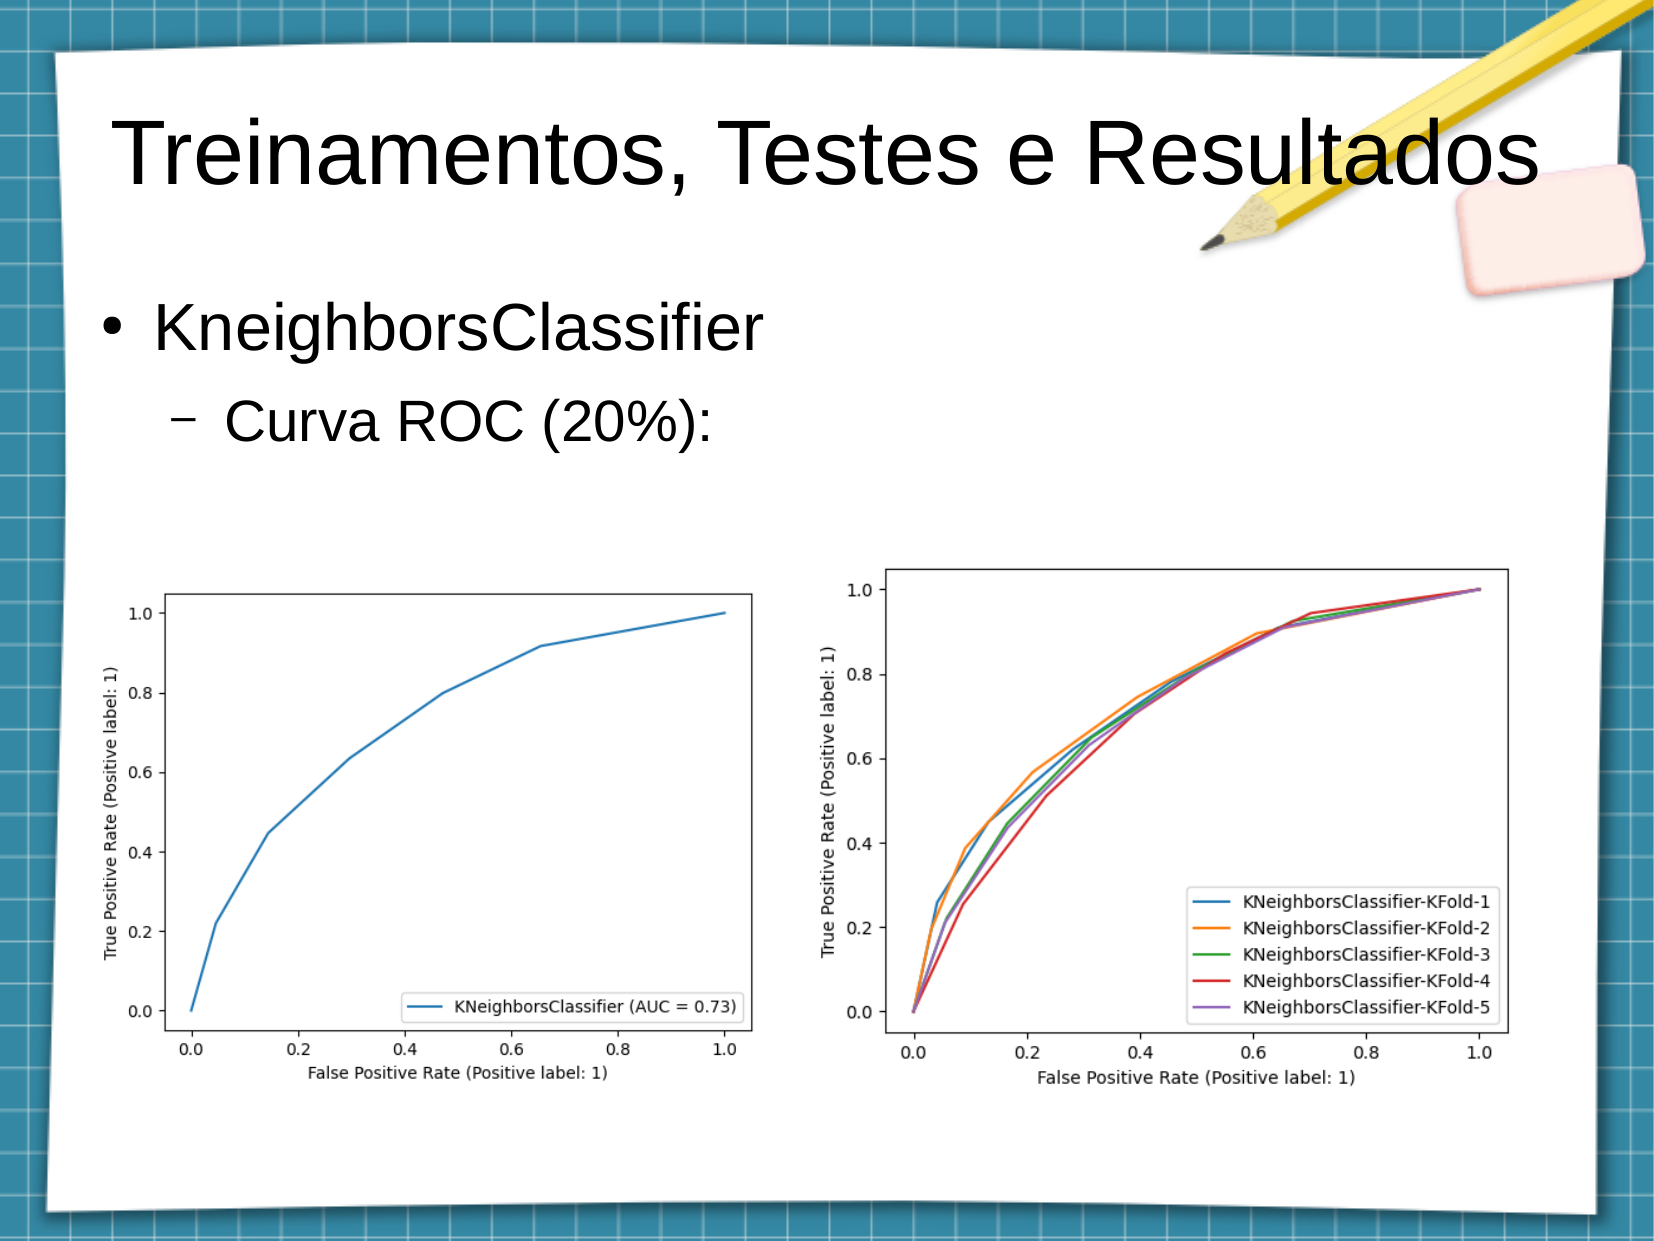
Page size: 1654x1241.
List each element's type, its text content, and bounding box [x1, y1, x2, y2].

picture [0, 0, 1654, 1241]
list KneighborsClassifier Curva ROC (20%): [82, 290, 1571, 508]
title Treinamentos, Testes e Resultados [82, 49, 1571, 257]
